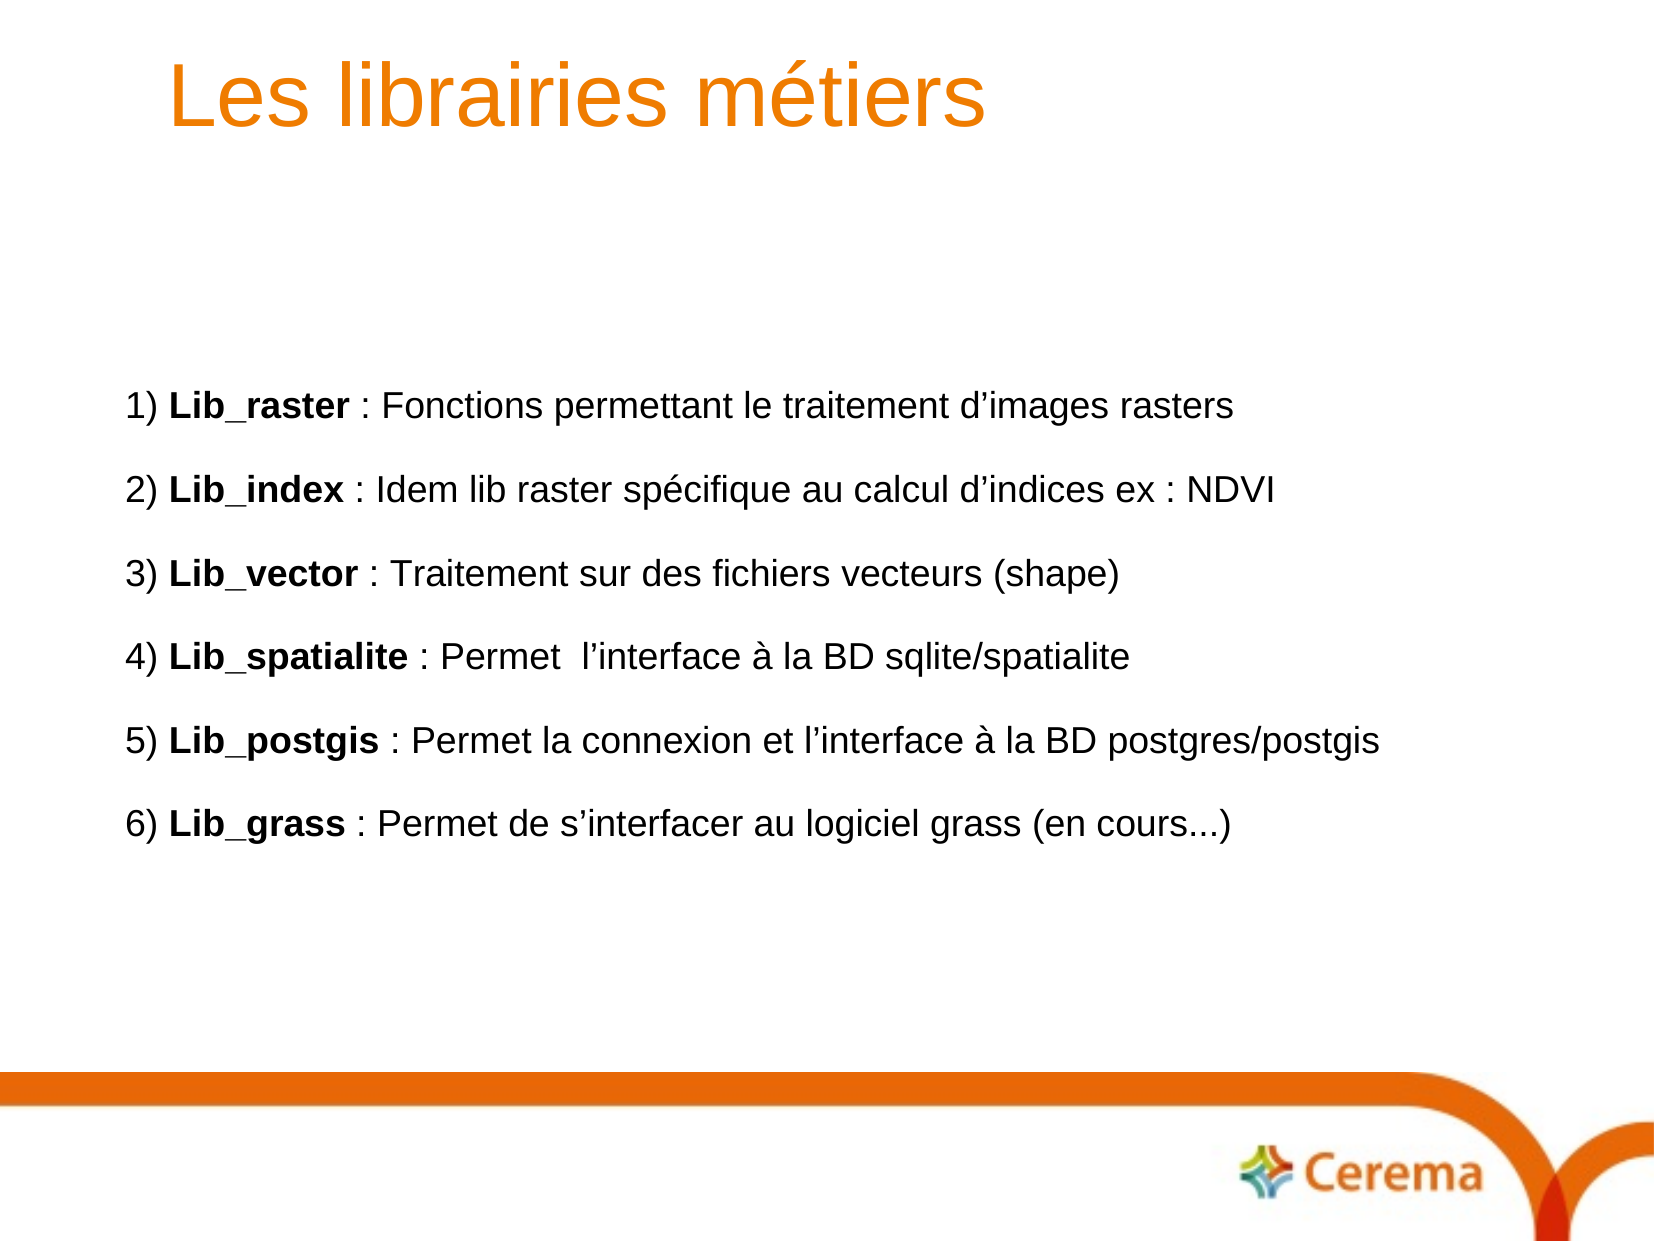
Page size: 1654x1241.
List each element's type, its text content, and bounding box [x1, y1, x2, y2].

text_box Les librairies métiers [152, 49, 1250, 152]
picture [0, 1072, 1654, 1241]
text_box 1) Lib_raster : Fonctions permettant le traitement d’images rasters 2) Lib_index : Idem lib raster spécifique au calcul d’indices ex : NDVI 3) Lib_vector : Traitement sur des fichiers vecteurs (shape) 4) Lib_spatialite : Permet l’interface à la BD sqlite/spatialite 5) Lib_postgis : Permet la connexion et l’interface à la BD postgres/postgis 6) Lib_grass : Permet de s’interfacer au logiciel grass (en cours...) [110, 377, 1554, 982]
